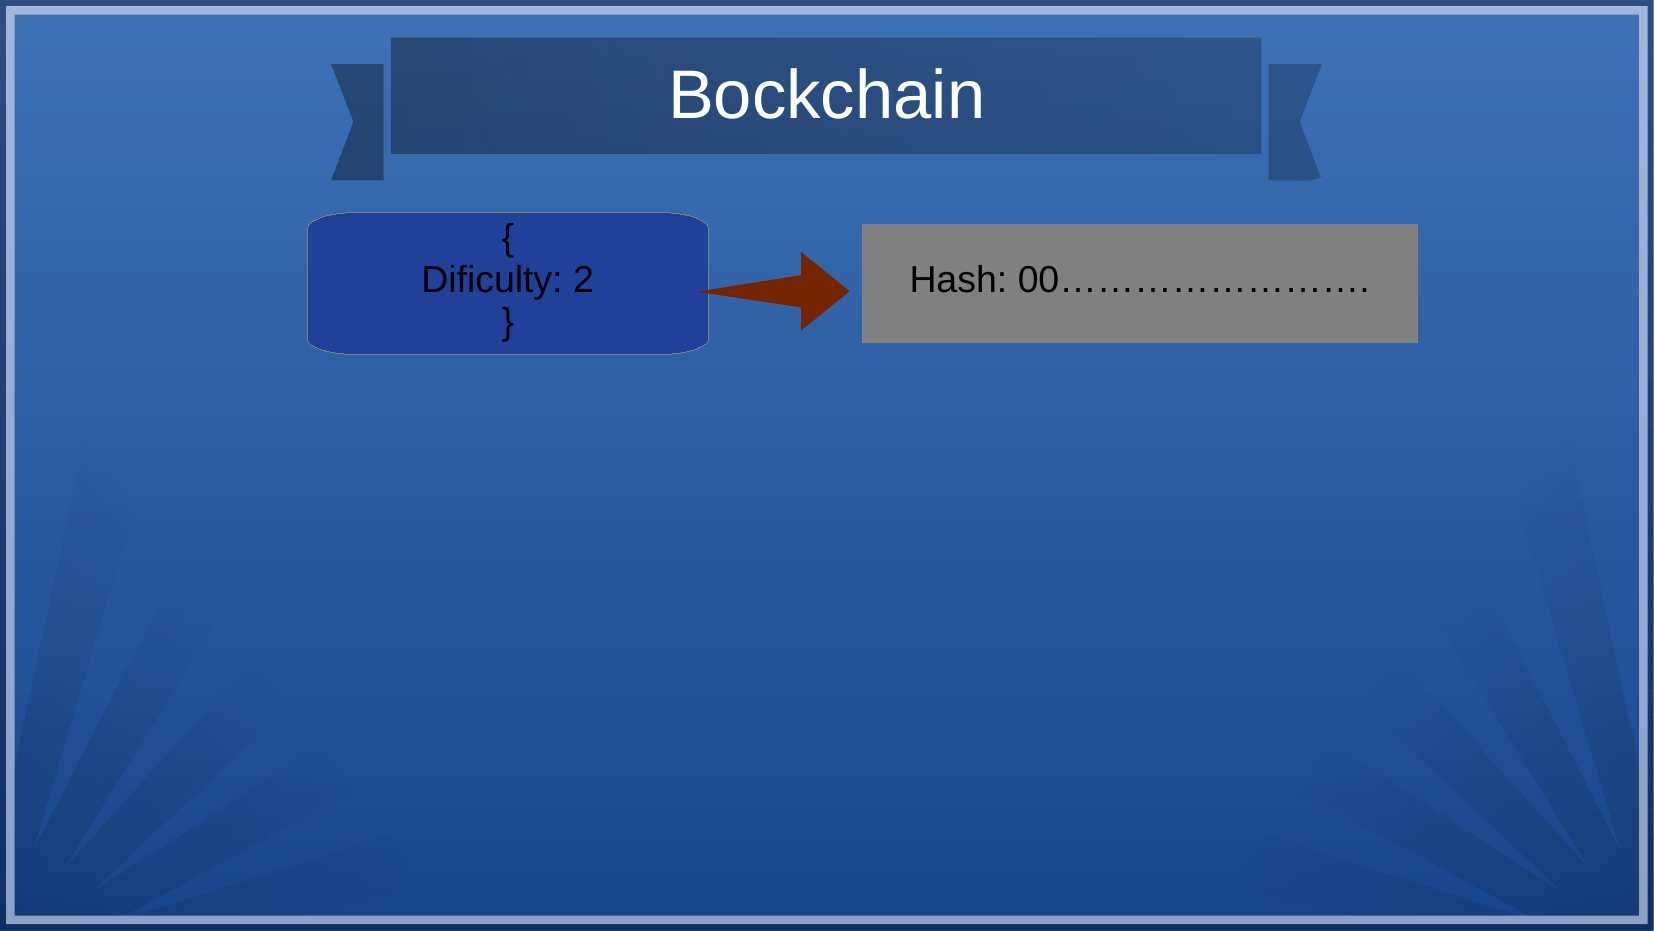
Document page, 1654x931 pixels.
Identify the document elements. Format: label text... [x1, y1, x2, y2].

title Bockchain [389, 35, 1264, 154]
text_box { Dificulty: 2 } [307, 212, 709, 355]
picture [696, 251, 850, 331]
text_box Hash: 00……………………. [862, 224, 1418, 343]
